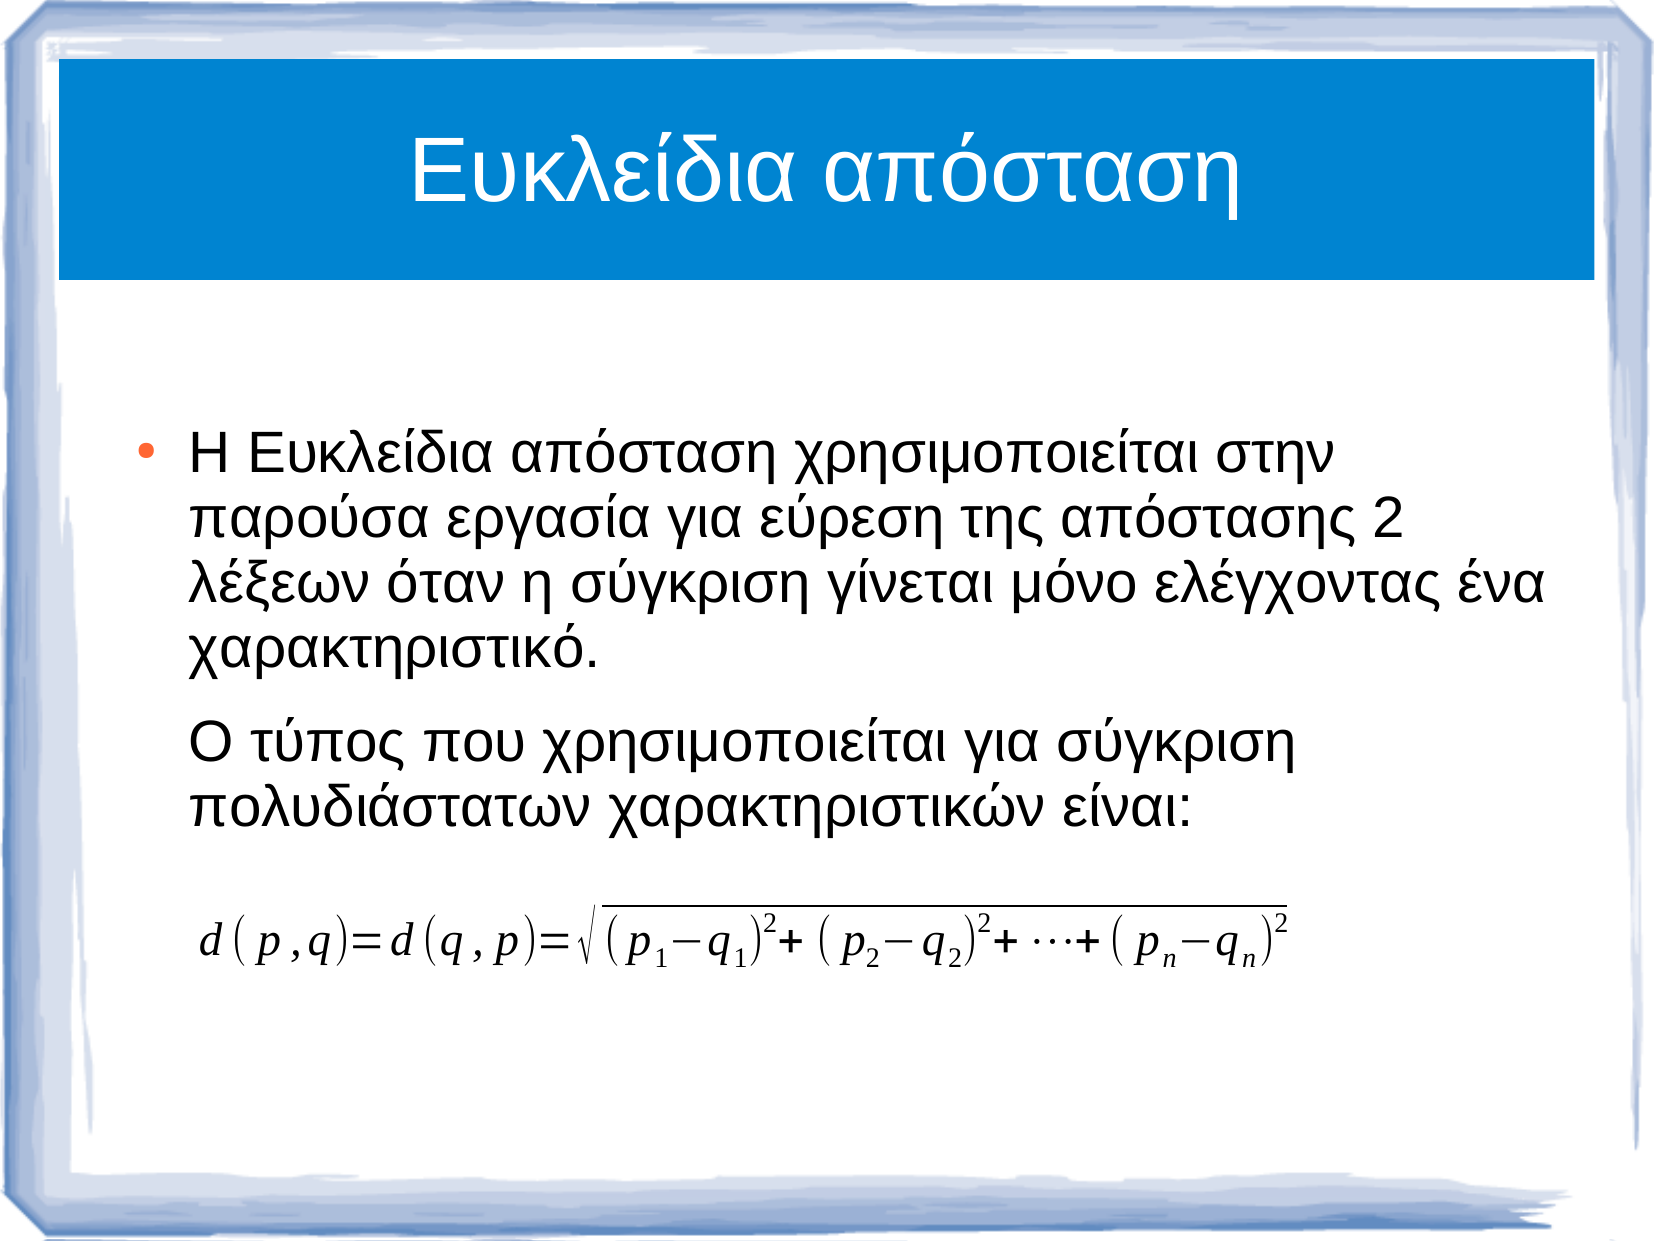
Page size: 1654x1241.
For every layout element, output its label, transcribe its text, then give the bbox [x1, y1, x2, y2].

picture [0, 0, 1654, 1241]
chart [187, 902, 1300, 975]
list Η Ευκλείδια απόσταση χρησιμοποιείται στην παρούσα εργασία για εύρεση της απόστασης 2 λέξεων όταν η σύγκριση γίνεται μόνο ελέγχοντας ένα χαρακτηριστικό. Ο τύπος που χρησιμοποιείται για σύγκριση πολυδιάστατων χαρακτηριστικών είναι: [118, 324, 1571, 1004]
title Ευκλείδια απόσταση [59, 59, 1595, 280]
